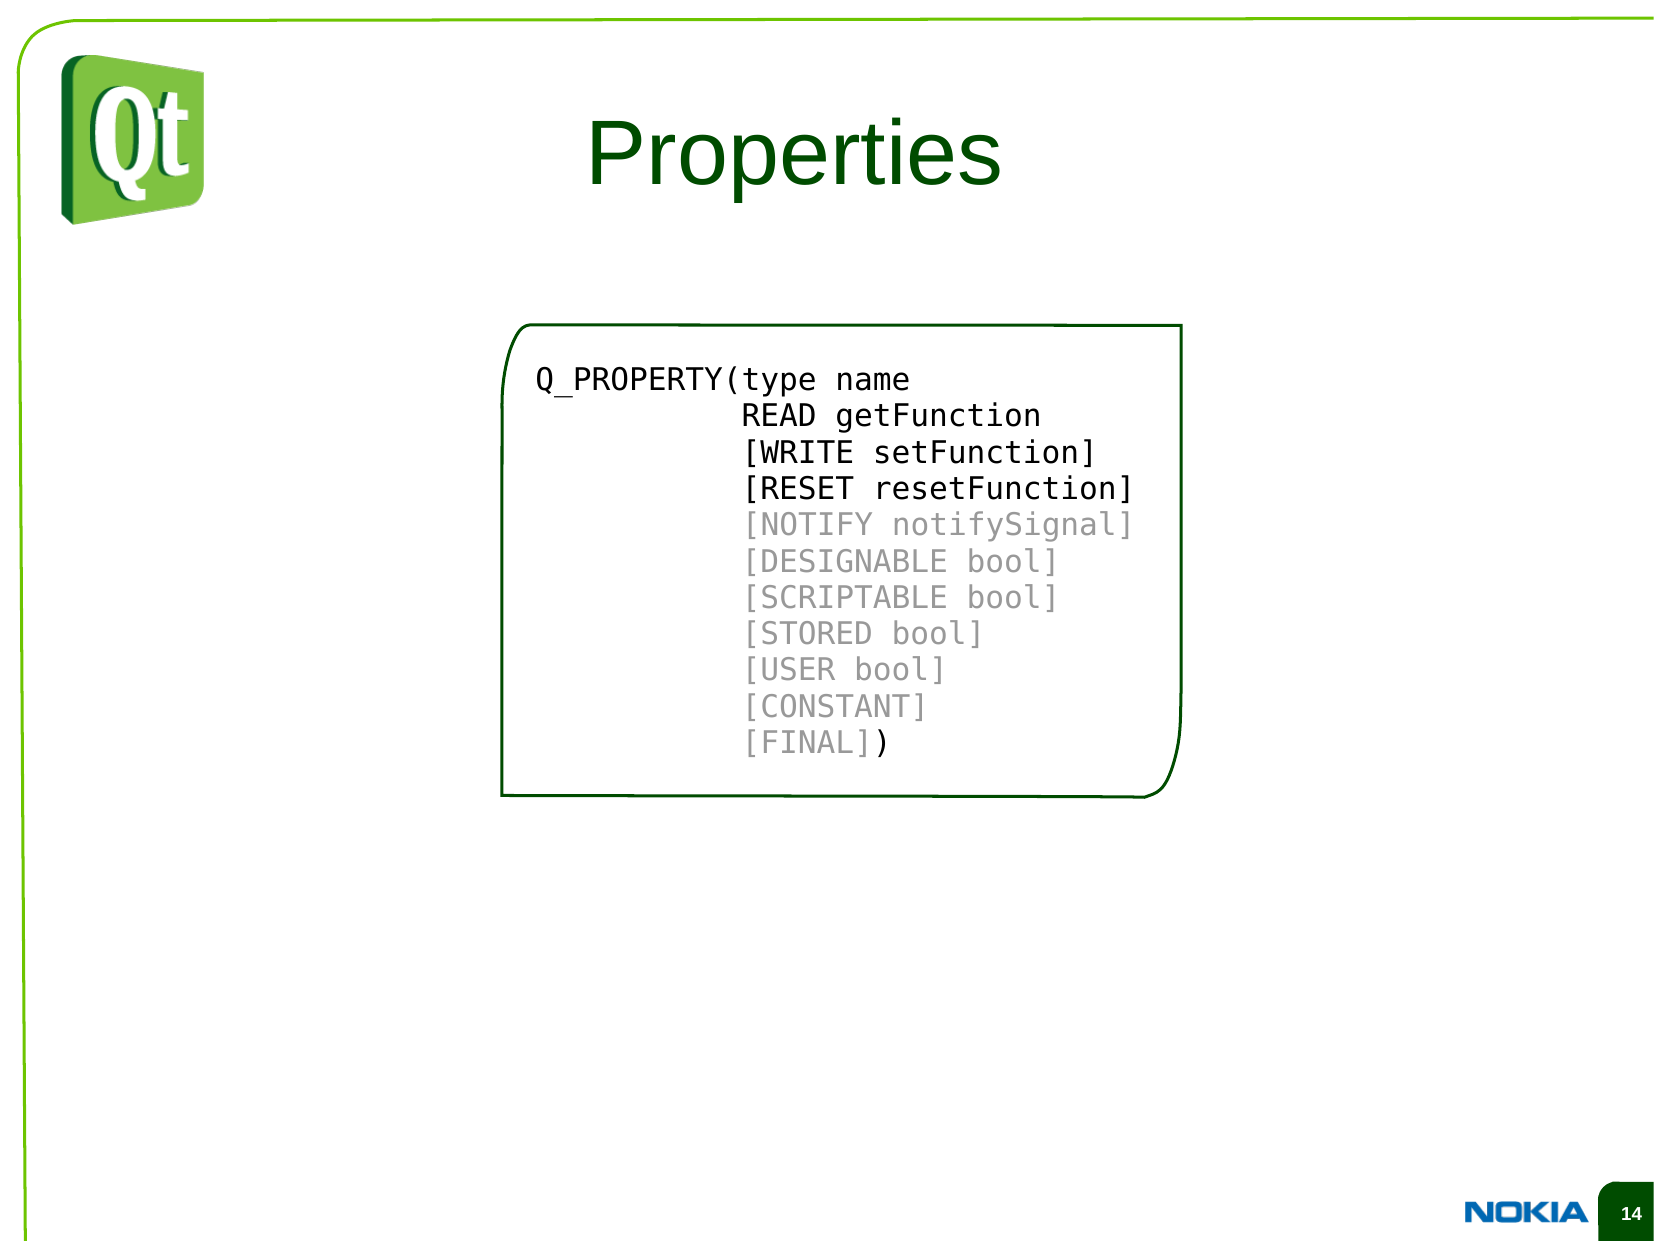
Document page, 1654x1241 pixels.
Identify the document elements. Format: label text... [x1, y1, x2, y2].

title Properties [257, 49, 1333, 257]
text_box Q_PROPERTY(type name READ getFunction [WRITE setFunction] [RESET resetFunction] [NOTIFY notifySignal] [DESIGNABLE bool] [SCRIPTABLE bool] [STORED bool] [USER bool] [CONSTANT] [FINAL]) [504, 354, 1151, 769]
picture [61, 55, 204, 225]
picture [1465, 1201, 1589, 1223]
